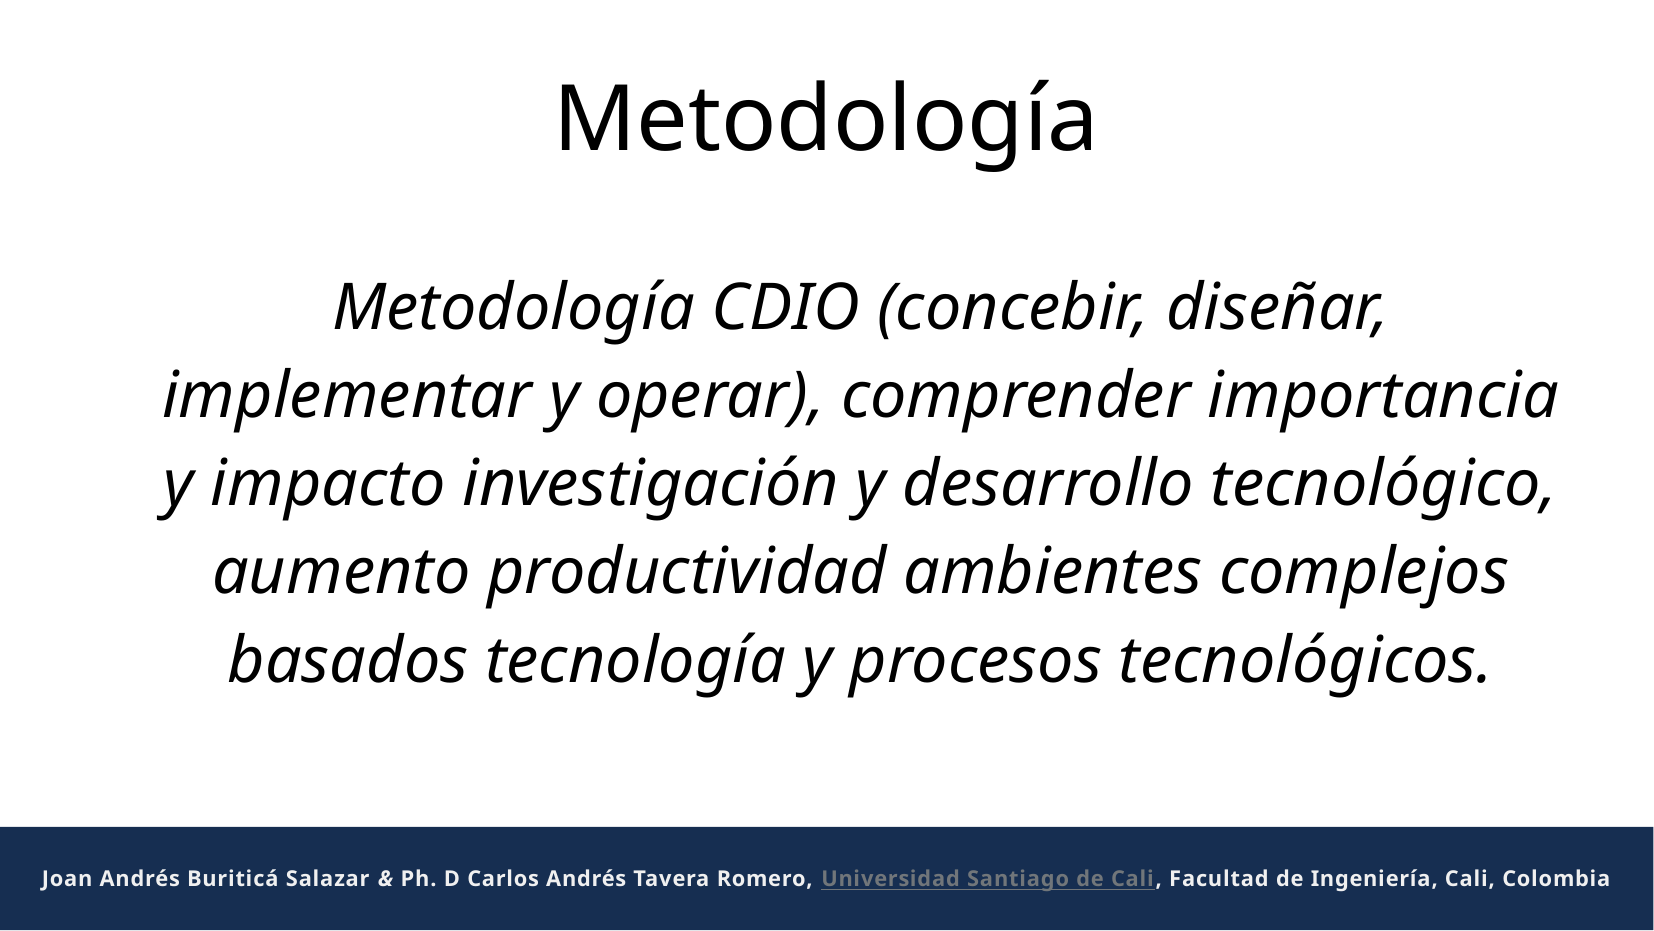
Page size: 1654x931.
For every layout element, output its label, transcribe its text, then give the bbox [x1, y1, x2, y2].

title Metodología [82, 37, 1571, 193]
list Metodología CDIO (concebir, diseñar, implementar y operar), comprender importancia y impacto investigación y desarrollo tecnológico, aumento productividad ambientes complejos basados tecnología y procesos tecnológicos. [82, 259, 1571, 710]
